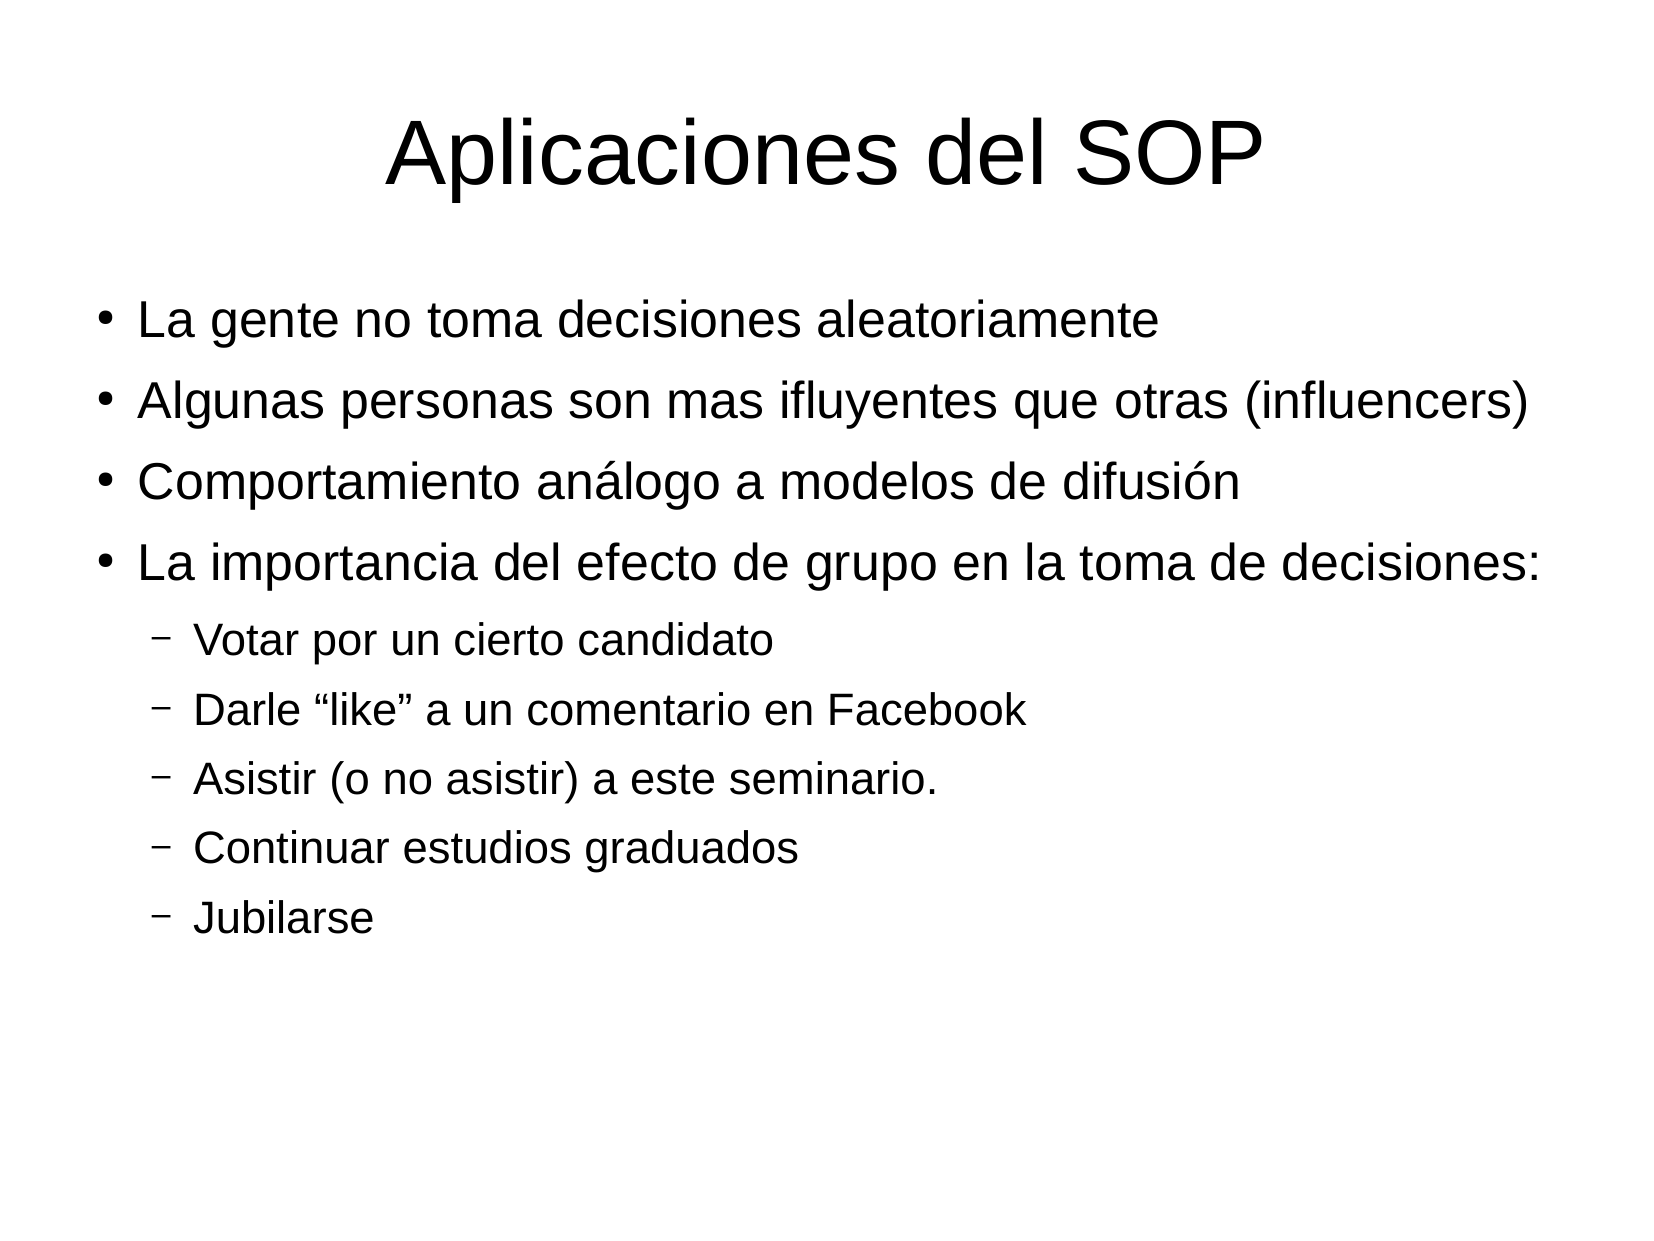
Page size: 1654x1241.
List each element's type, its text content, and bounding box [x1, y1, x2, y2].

list La gente no toma decisiones aleatoriamente Algunas personas son mas ifluyentes que otras (influencers) Comportamiento análogo a modelos de difusión La importancia del efecto de grupo en la toma de decisiones: Votar por un cierto candidato Darle “like” a un comentario en Facebook Asistir (o no asistir) a este seminario. Continuar estudios graduados Jubilarse [82, 290, 1571, 1010]
title Aplicaciones del SOP [82, 49, 1571, 257]
